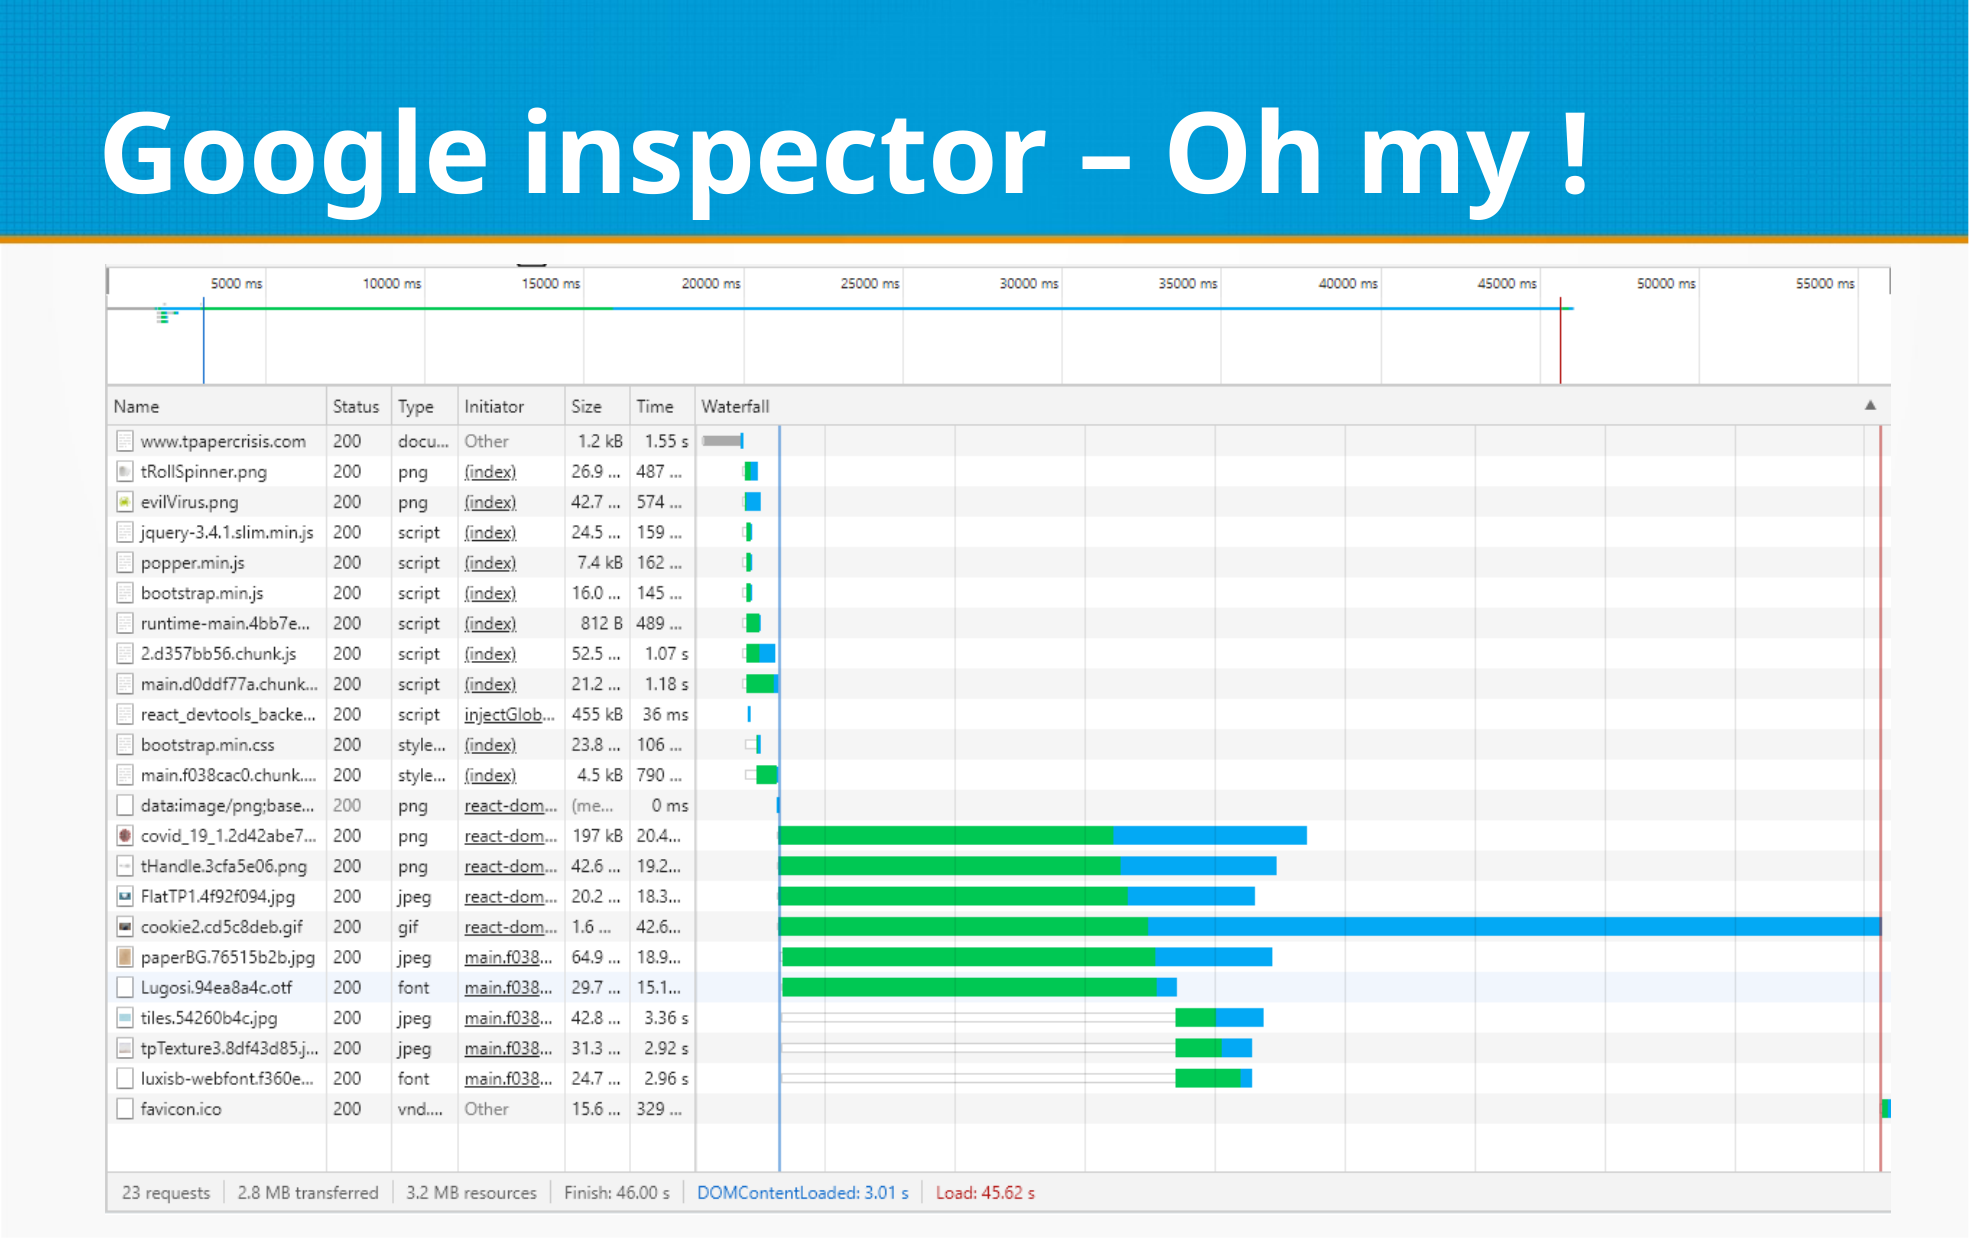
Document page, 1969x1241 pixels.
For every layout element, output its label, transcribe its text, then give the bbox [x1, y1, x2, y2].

title Google inspector – Oh my ! [98, 19, 1870, 227]
picture [0, 233, 1969, 1241]
